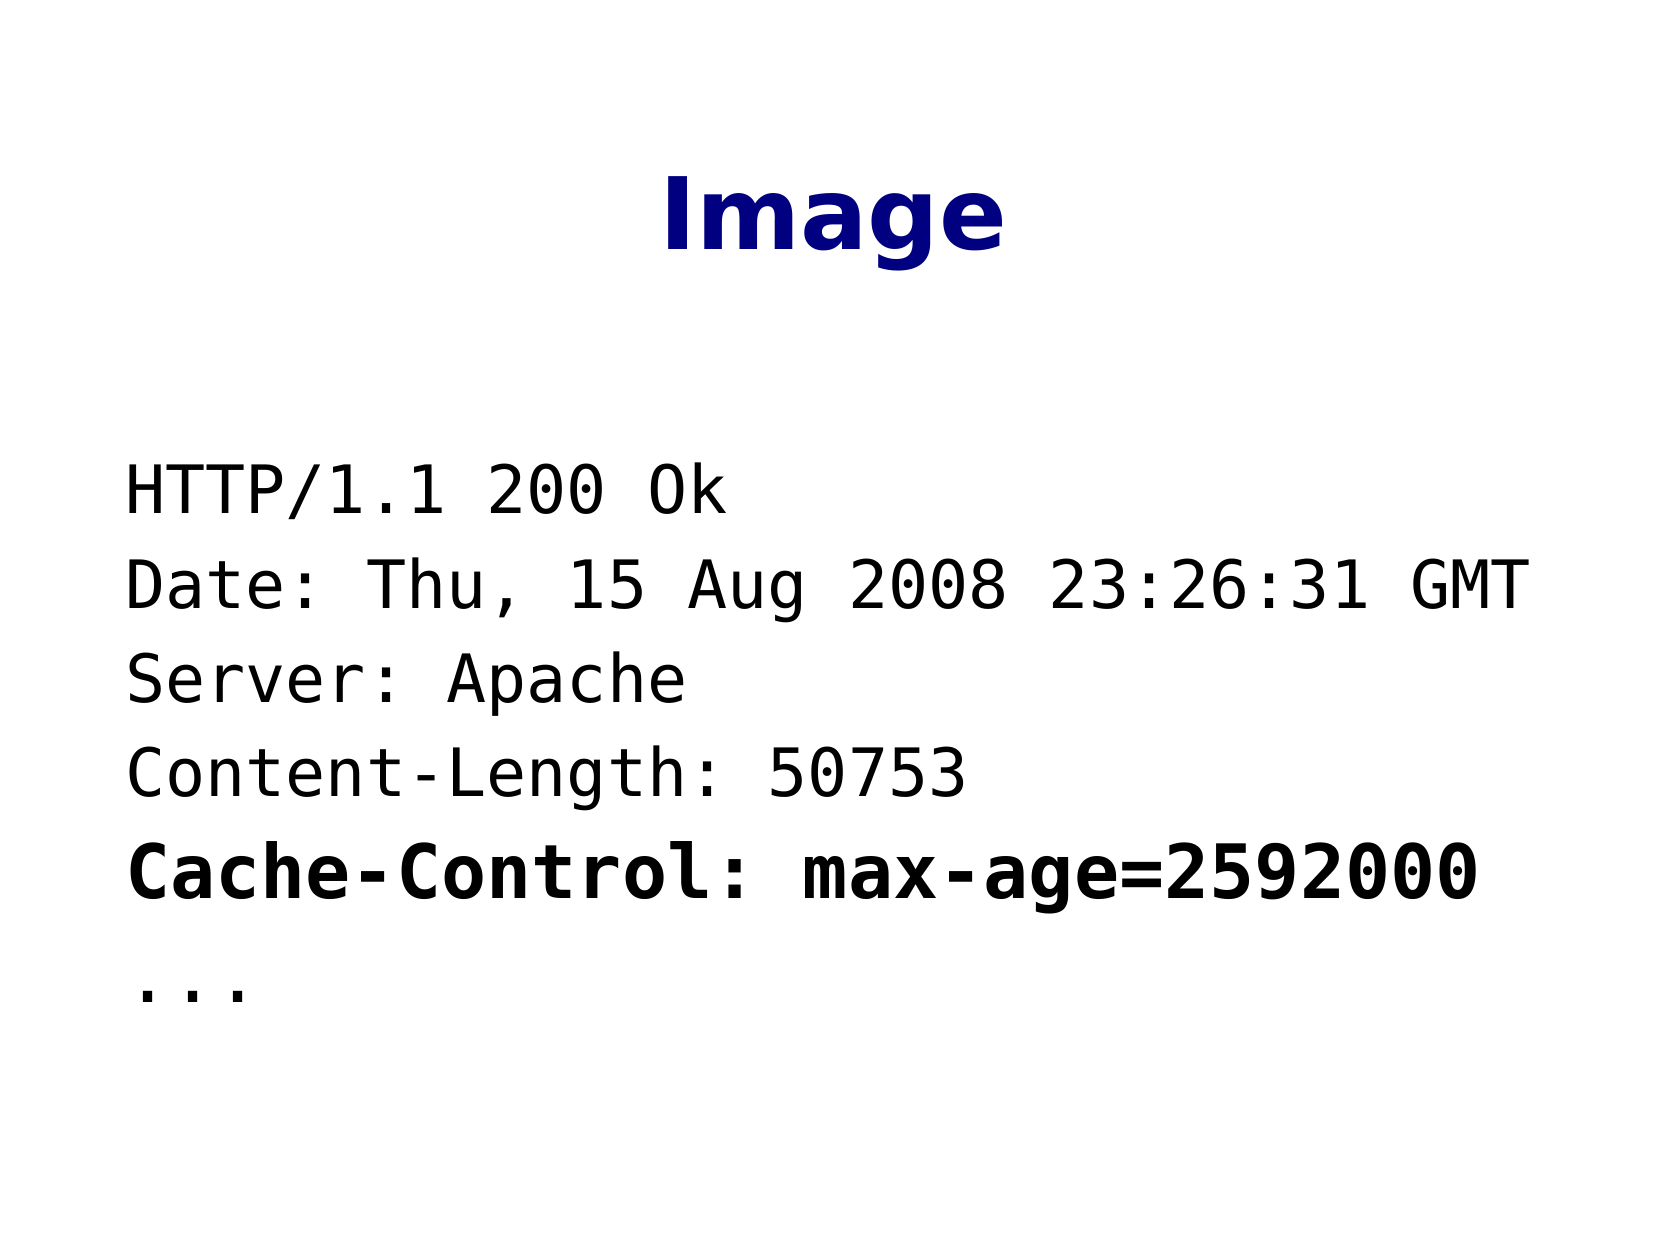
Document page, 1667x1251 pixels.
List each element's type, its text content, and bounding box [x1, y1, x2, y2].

subtitle HTTP/1.1 200 Ok Date: Thu, 15 Aug 2008 23:26:31 GMT Server: Apache Content-Length: 50753 Cache-Control: max-age=2592000 ... [124, 368, 1542, 1104]
title Image [124, 118, 1542, 313]
